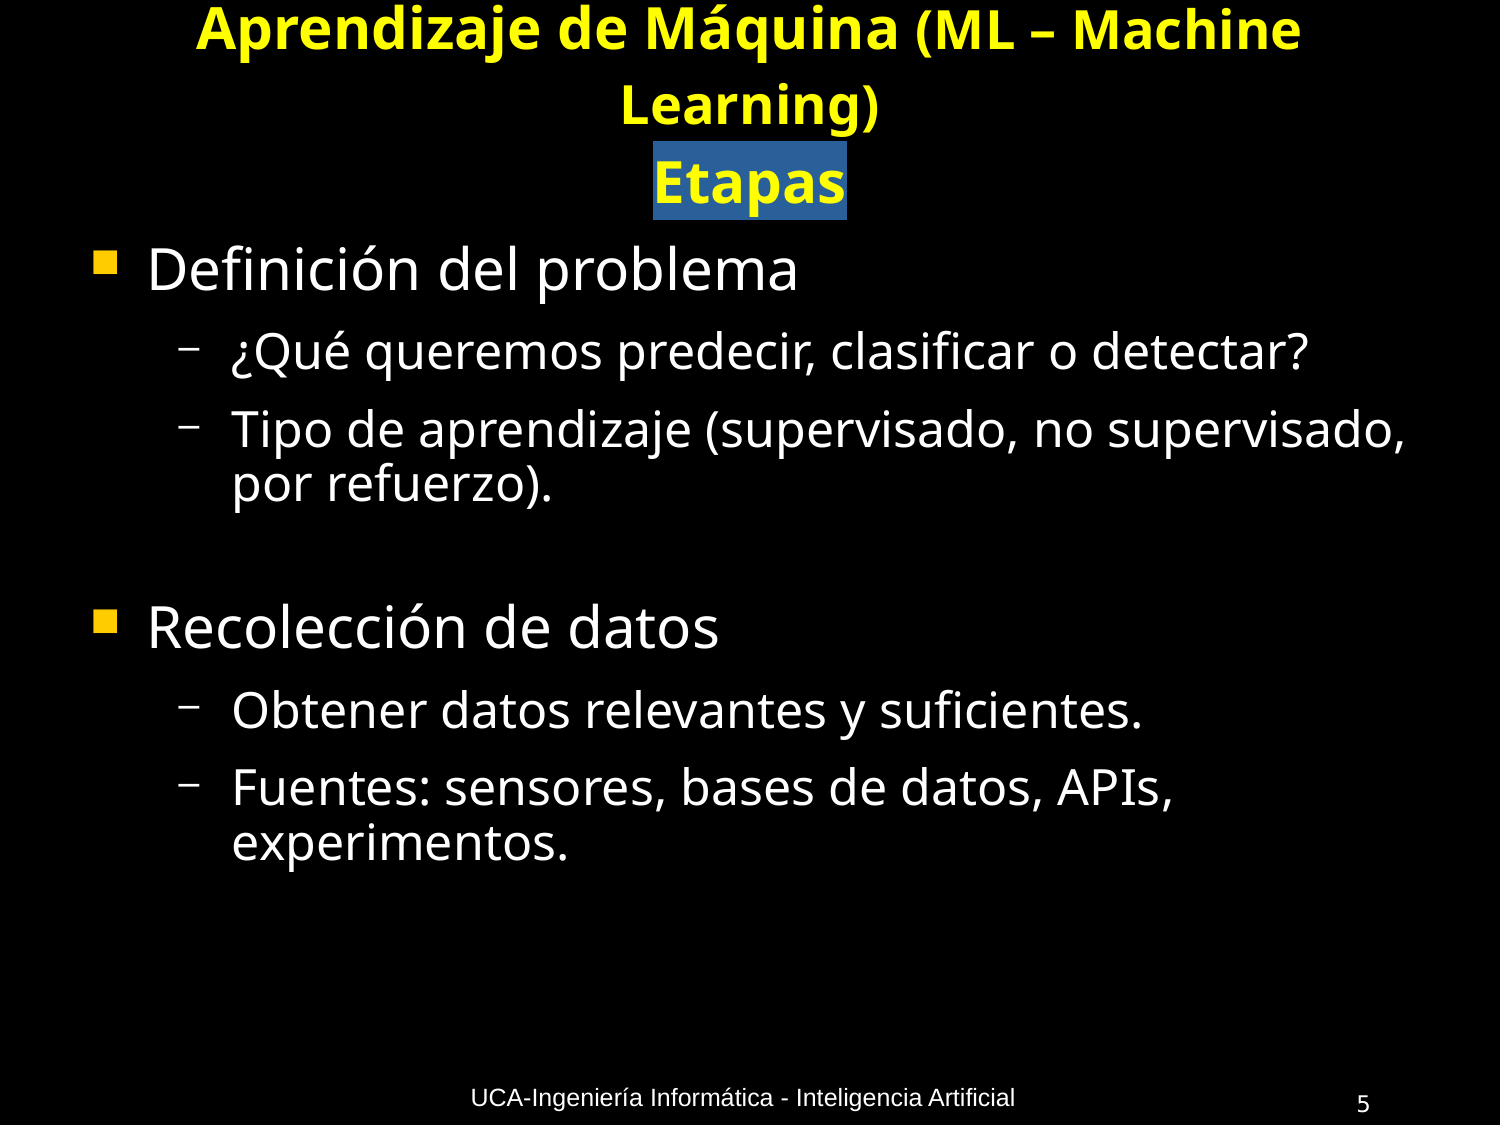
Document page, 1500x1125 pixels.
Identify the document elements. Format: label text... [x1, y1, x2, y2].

title Aprendizaje de Máquina (ML – Machine Learning) Etapas [75, 45, 1425, 162]
list Definición del problema ¿Qué queremos predecir, clasificar o detectar? Tipo de aprendizaje (supervisado, no supervisado, por refuerzo). Recolección de datos Obtener datos relevantes y suficientes. Fuentes: sensores, bases de datos, APIs, experimentos. [75, 232, 1426, 1051]
